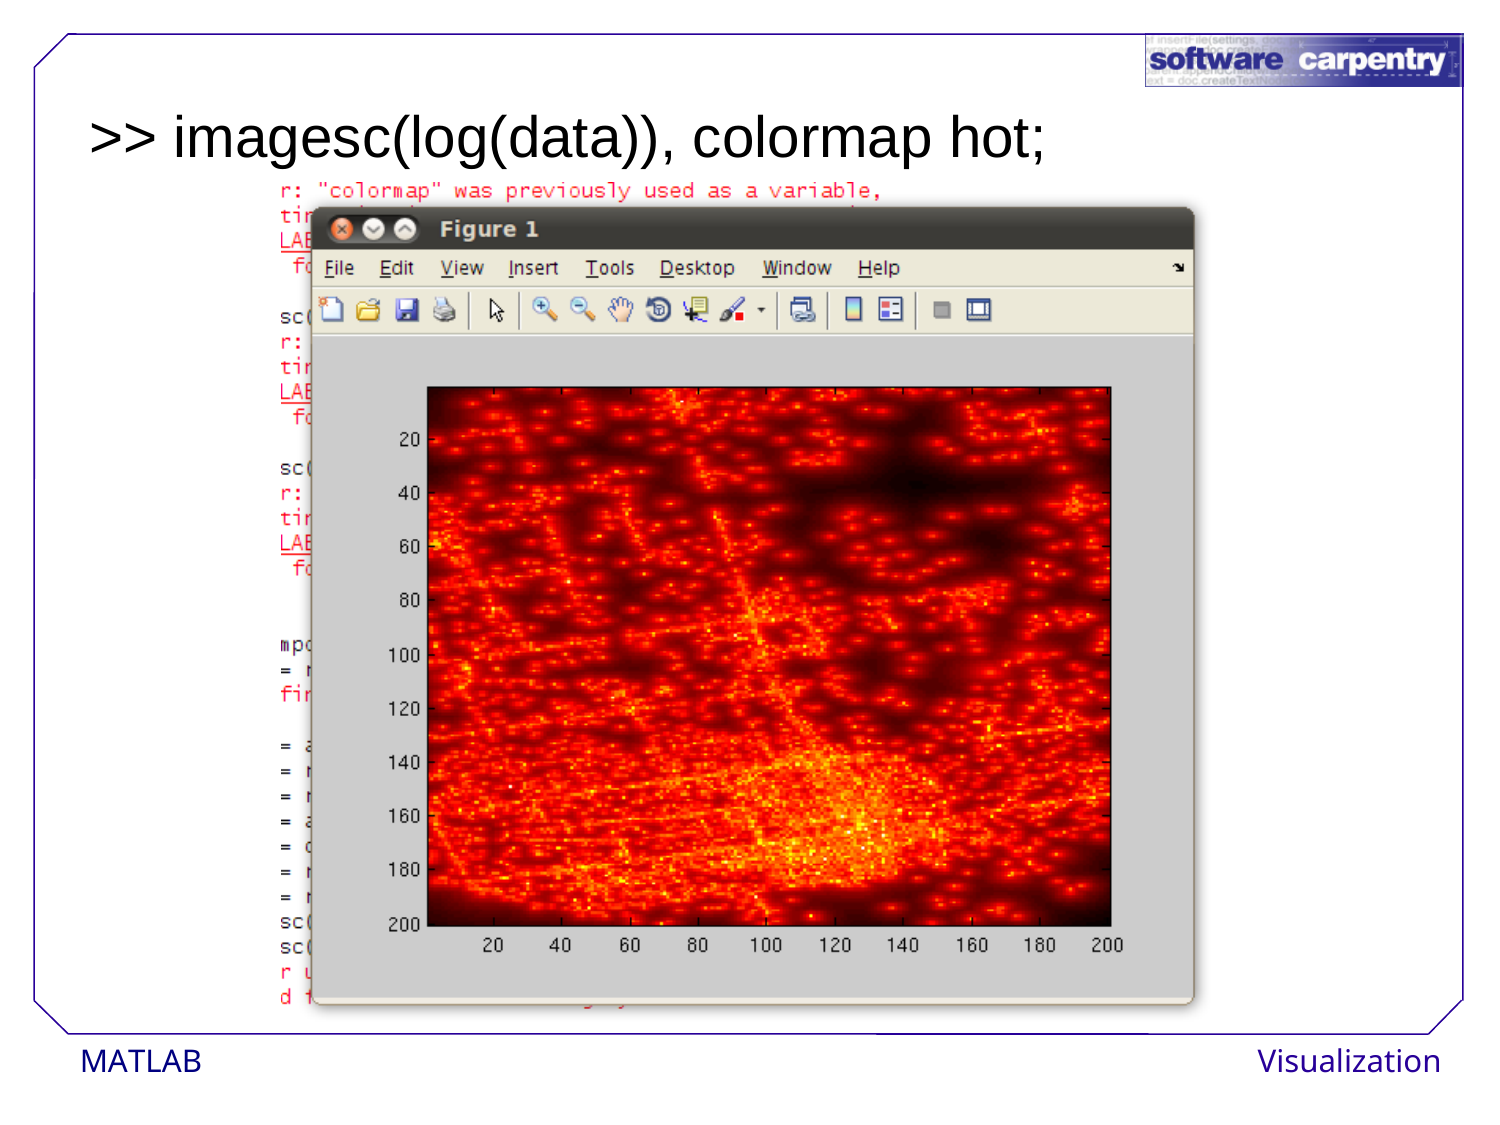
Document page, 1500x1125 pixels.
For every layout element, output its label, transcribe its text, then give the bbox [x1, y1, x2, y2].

picture [281, 182, 1225, 1031]
picture [1145, 33, 1464, 87]
list >> imagesc(log(data)), colormap hot; [75, 99, 1363, 1013]
